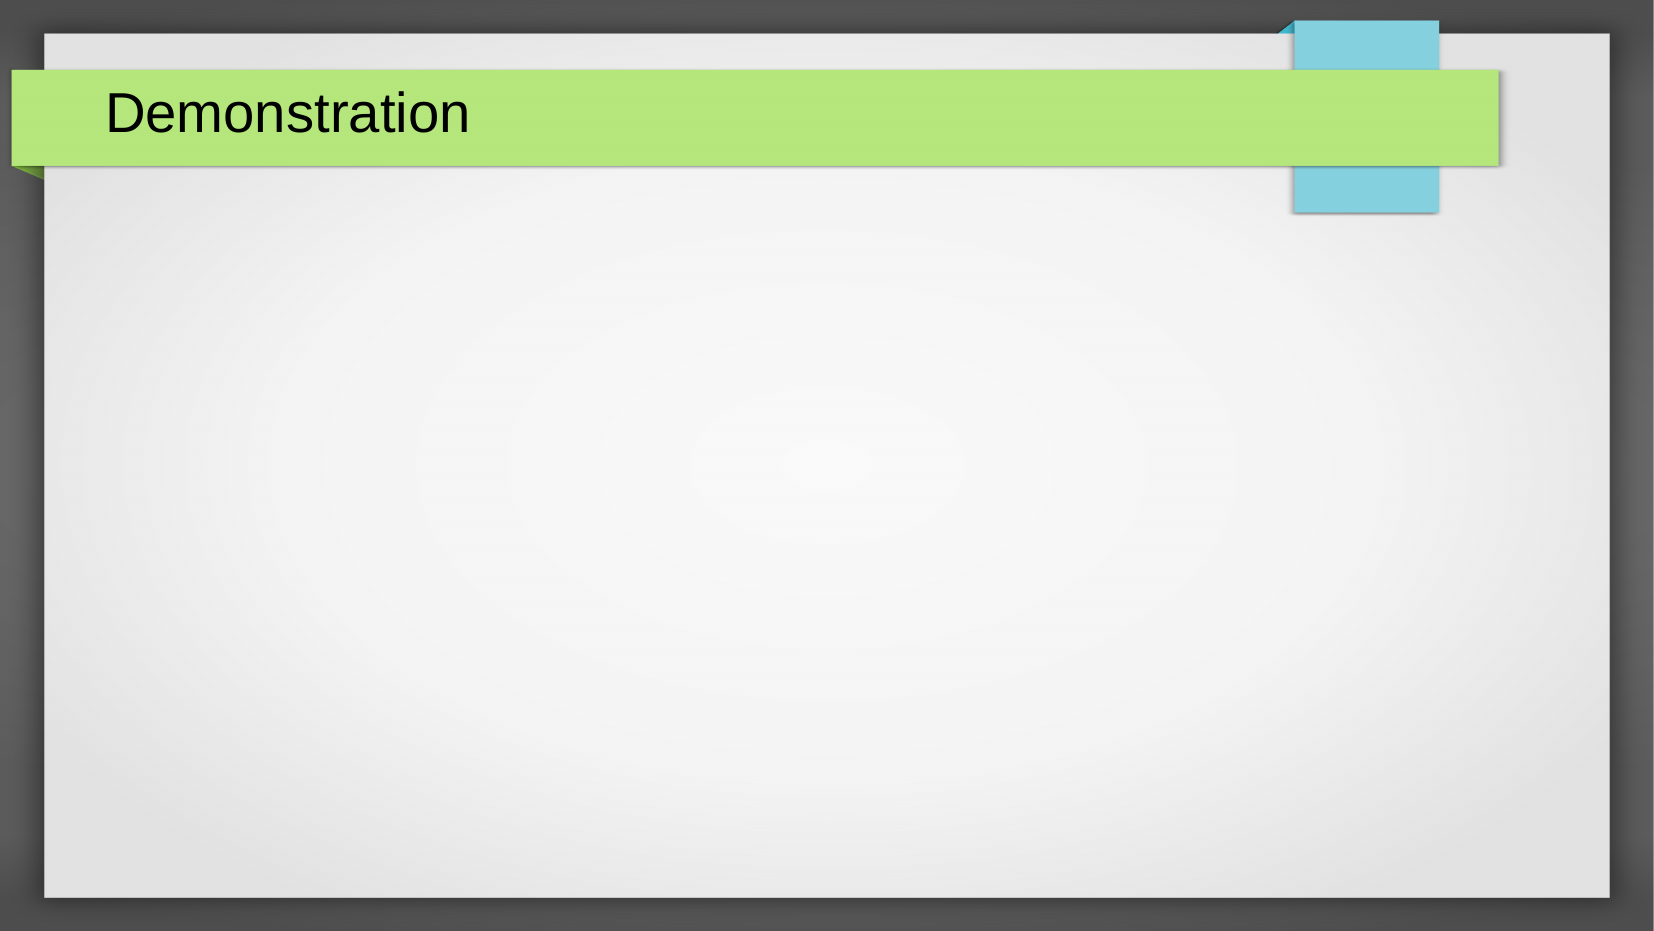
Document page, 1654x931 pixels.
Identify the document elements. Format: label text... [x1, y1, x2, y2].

title Demonstration [105, 15, 1529, 212]
picture [0, 0, 1654, 931]
